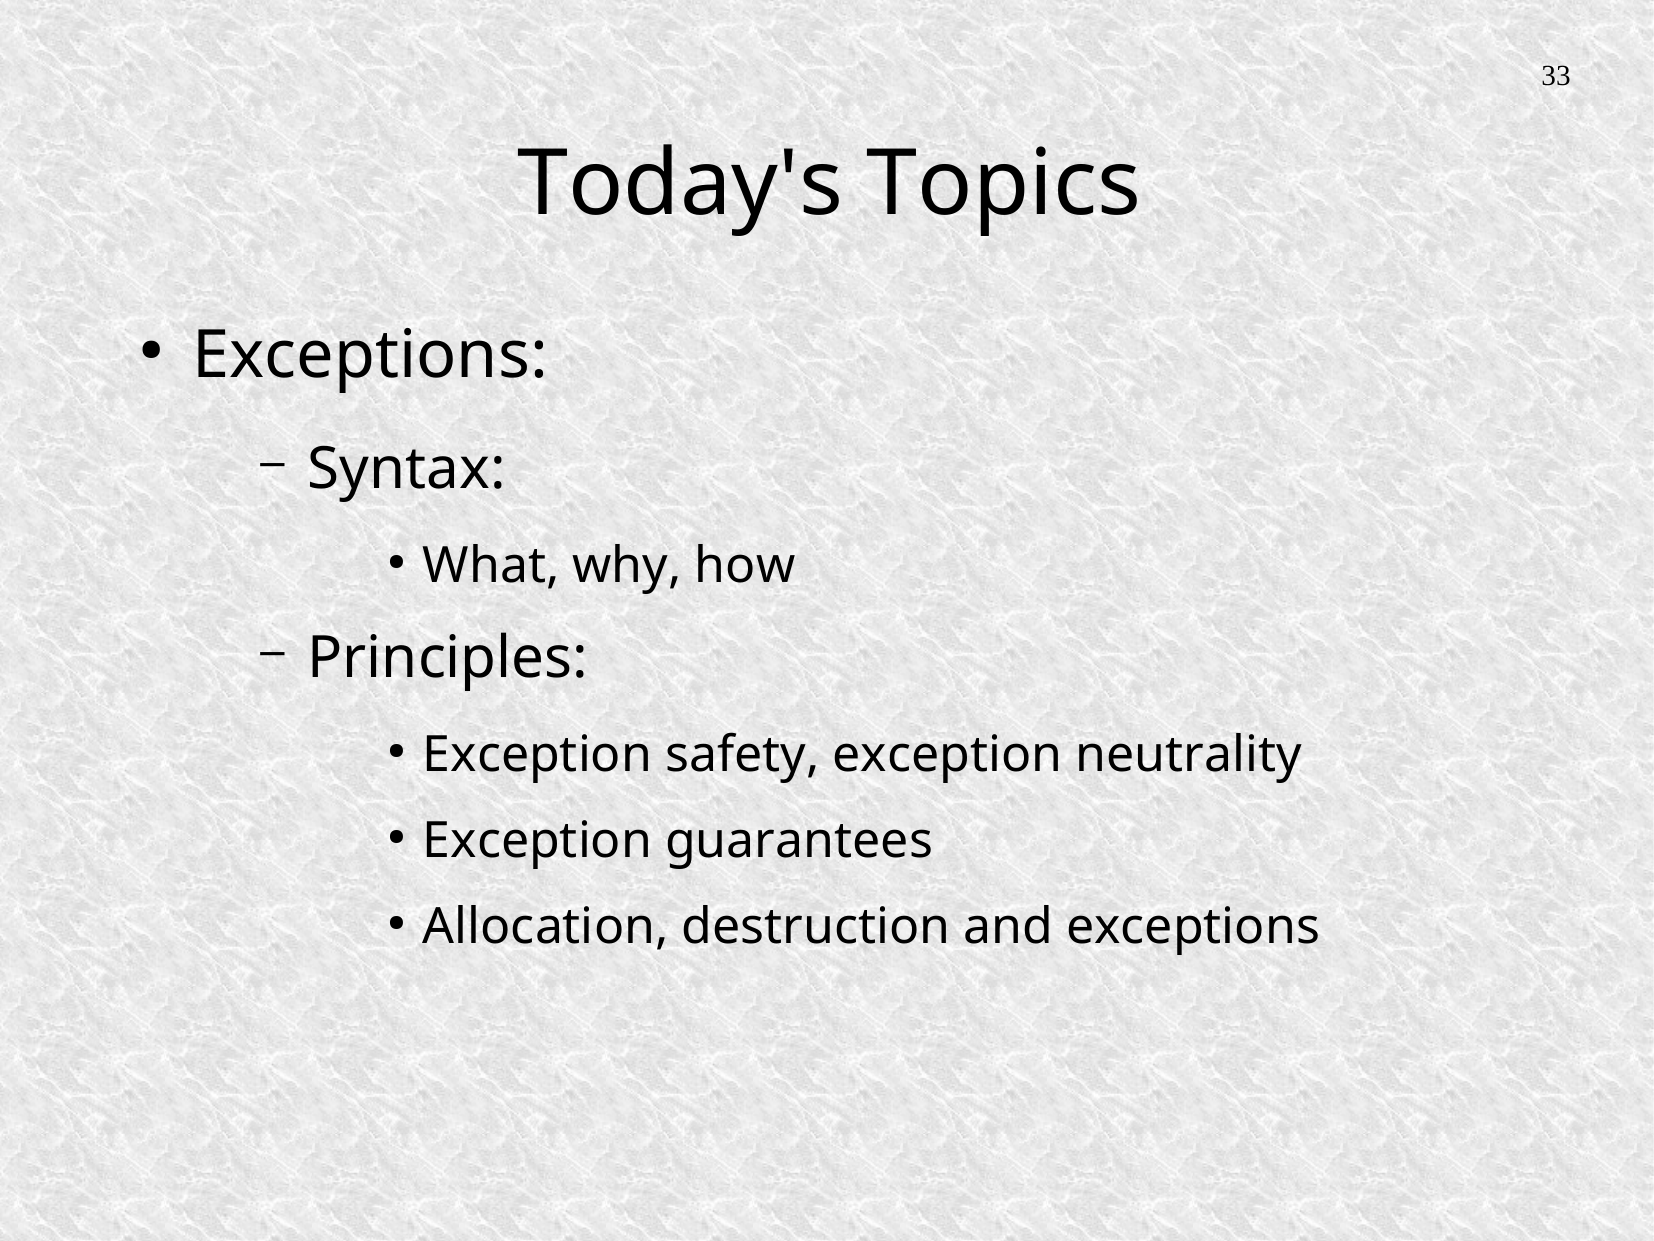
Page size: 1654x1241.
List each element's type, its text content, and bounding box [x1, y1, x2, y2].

title Today's Topics [123, 73, 1536, 284]
list Exceptions: Syntax: What, why, how Principles: Exception safety, exception neutrality Exception guarantees Allocation, destruction and exceptions [121, 305, 1534, 906]
picture [0, 0, 1654, 1241]
